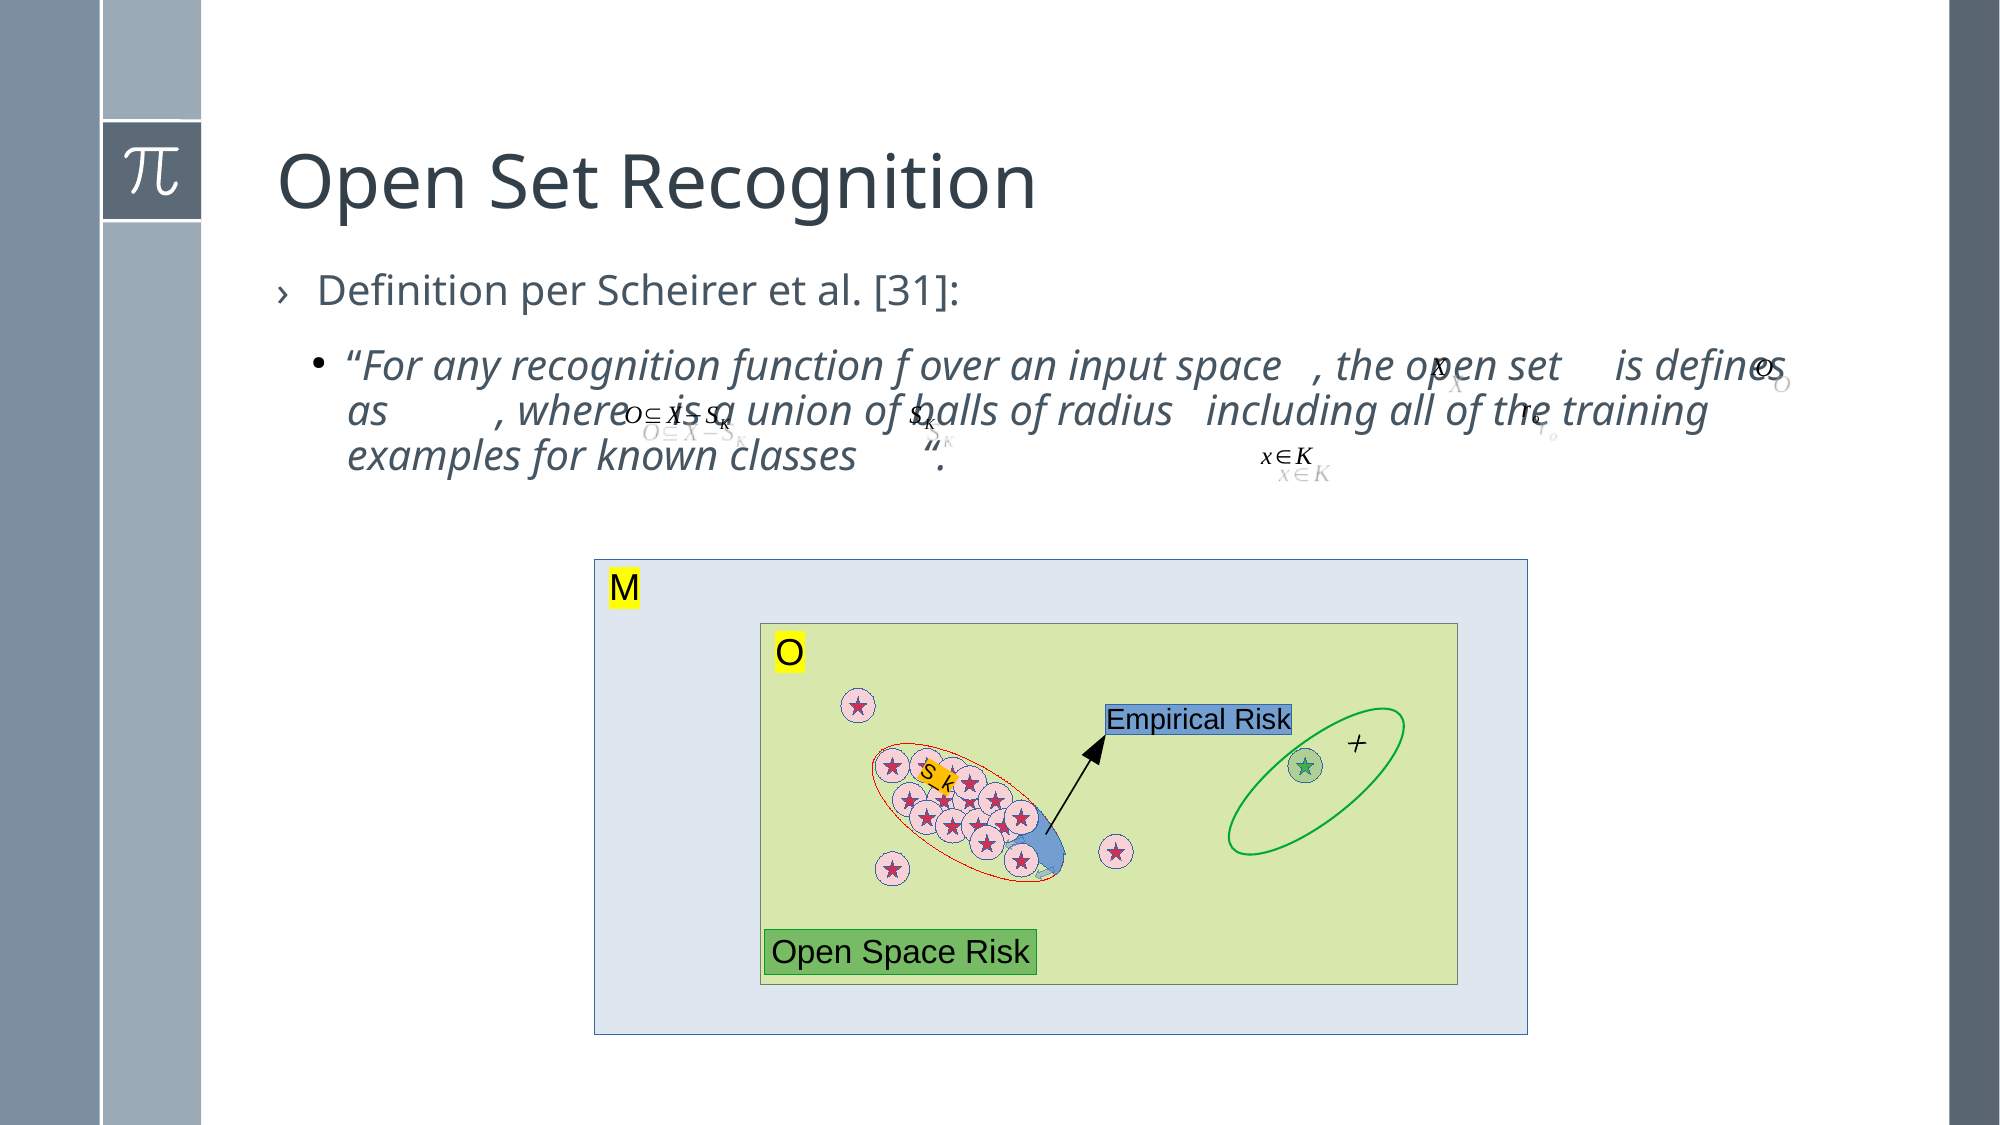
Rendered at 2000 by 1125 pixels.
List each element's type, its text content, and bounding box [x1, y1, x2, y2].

chart [1253, 443, 1321, 471]
text_box [840, 688, 876, 723]
chart [1749, 354, 1780, 382]
text_box Open Set Recognition [261, 29, 1867, 233]
text_box [875, 851, 910, 886]
chart [1515, 395, 1547, 428]
text_box [1098, 834, 1134, 869]
text_box X [1228, 708, 1404, 855]
text_box Empirical Risk [1105, 704, 1292, 735]
text_box O [760, 623, 1458, 985]
chart [903, 401, 942, 434]
text_box S_k [872, 743, 1055, 882]
text_box M [594, 559, 1528, 1035]
chart [618, 401, 738, 434]
chart [1423, 353, 1456, 381]
text_box Open Space Risk [764, 929, 1037, 975]
text_box [1005, 805, 1066, 880]
text_box Definition per Scheirer et al. [31]: “For any recognition function f over an input space , the open set is defines as , where is a union of balls of radius including all of the training examples for known classes “. [261, 262, 1845, 1013]
